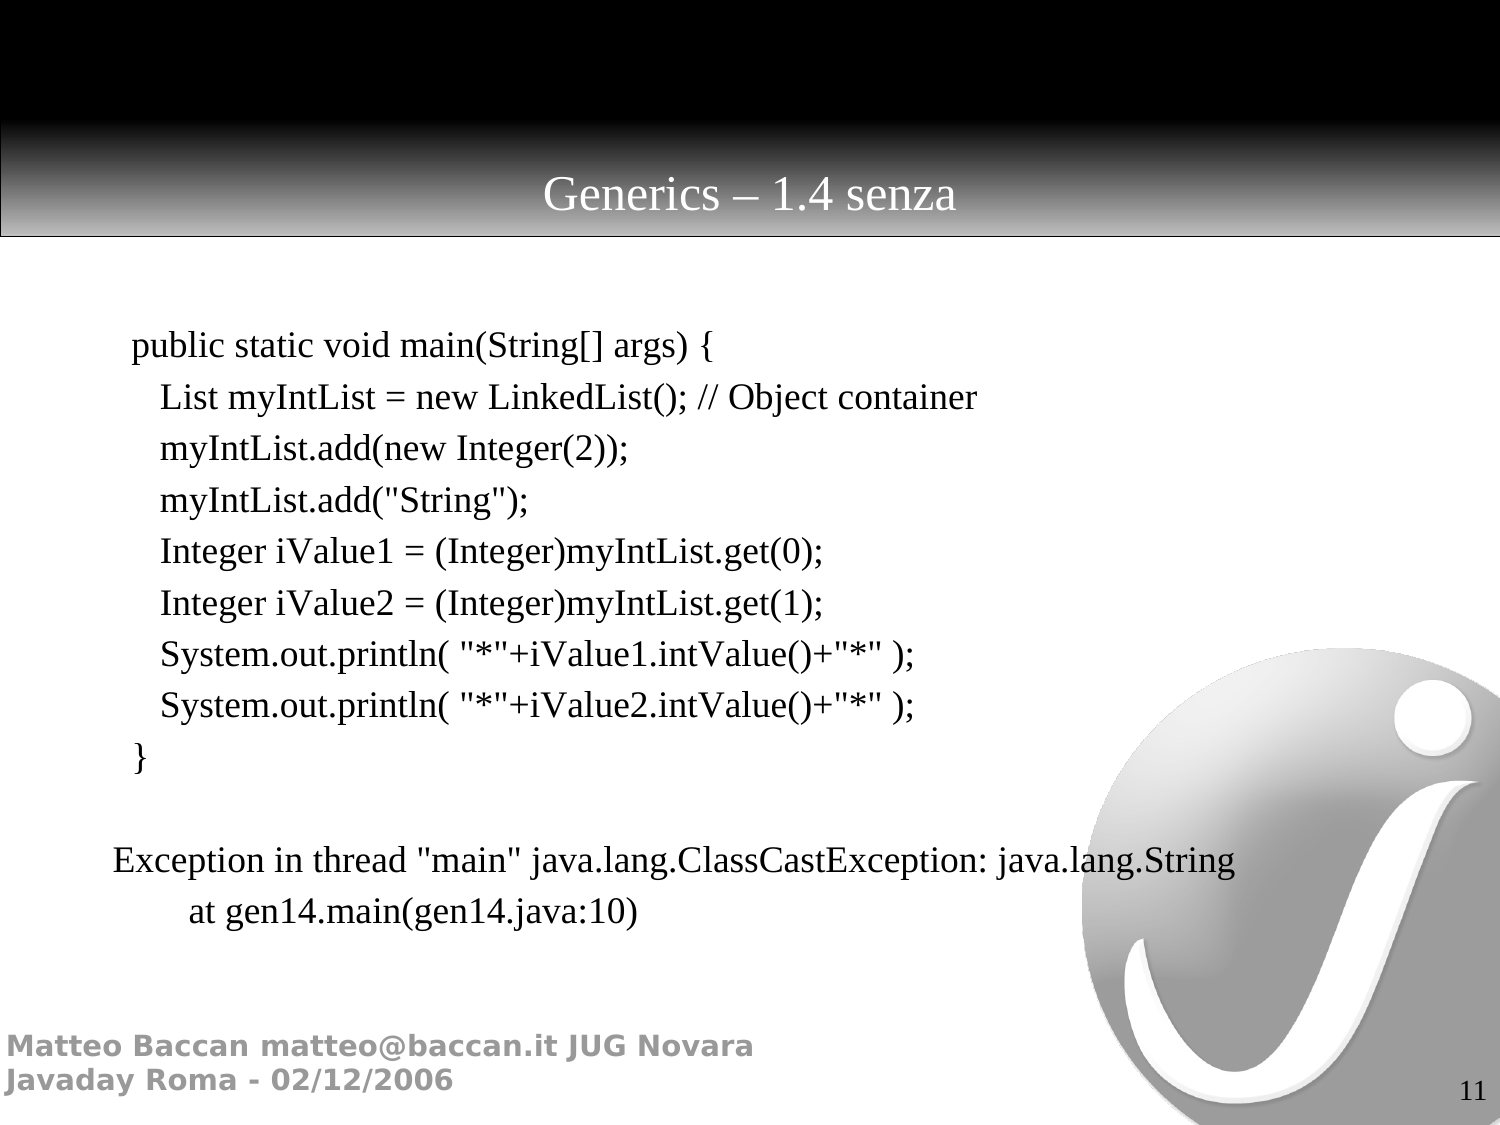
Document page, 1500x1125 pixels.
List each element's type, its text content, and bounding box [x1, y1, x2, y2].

picture [1081, 648, 1500, 1125]
list public static void main(String[] args) { List myIntList = new LinkedList(); // Object container myIntList.add(new Integer(2)); myIntList.add("String"); Integer iValue1 = (Integer)myIntList.get(0); Integer iValue2 = (Integer)myIntList.get(1); System.out.println( "*"+iValue1.intValue()+"*" ); System.out.println( "*"+iValue2.intValue()+"*" ); } Exception in thread "main" java.lang.ClassCastException: java.lang.String at gen14.main(gen14.java:10) [112, 324, 1423, 1009]
title Generics – 1.4 senza [112, 99, 1388, 288]
